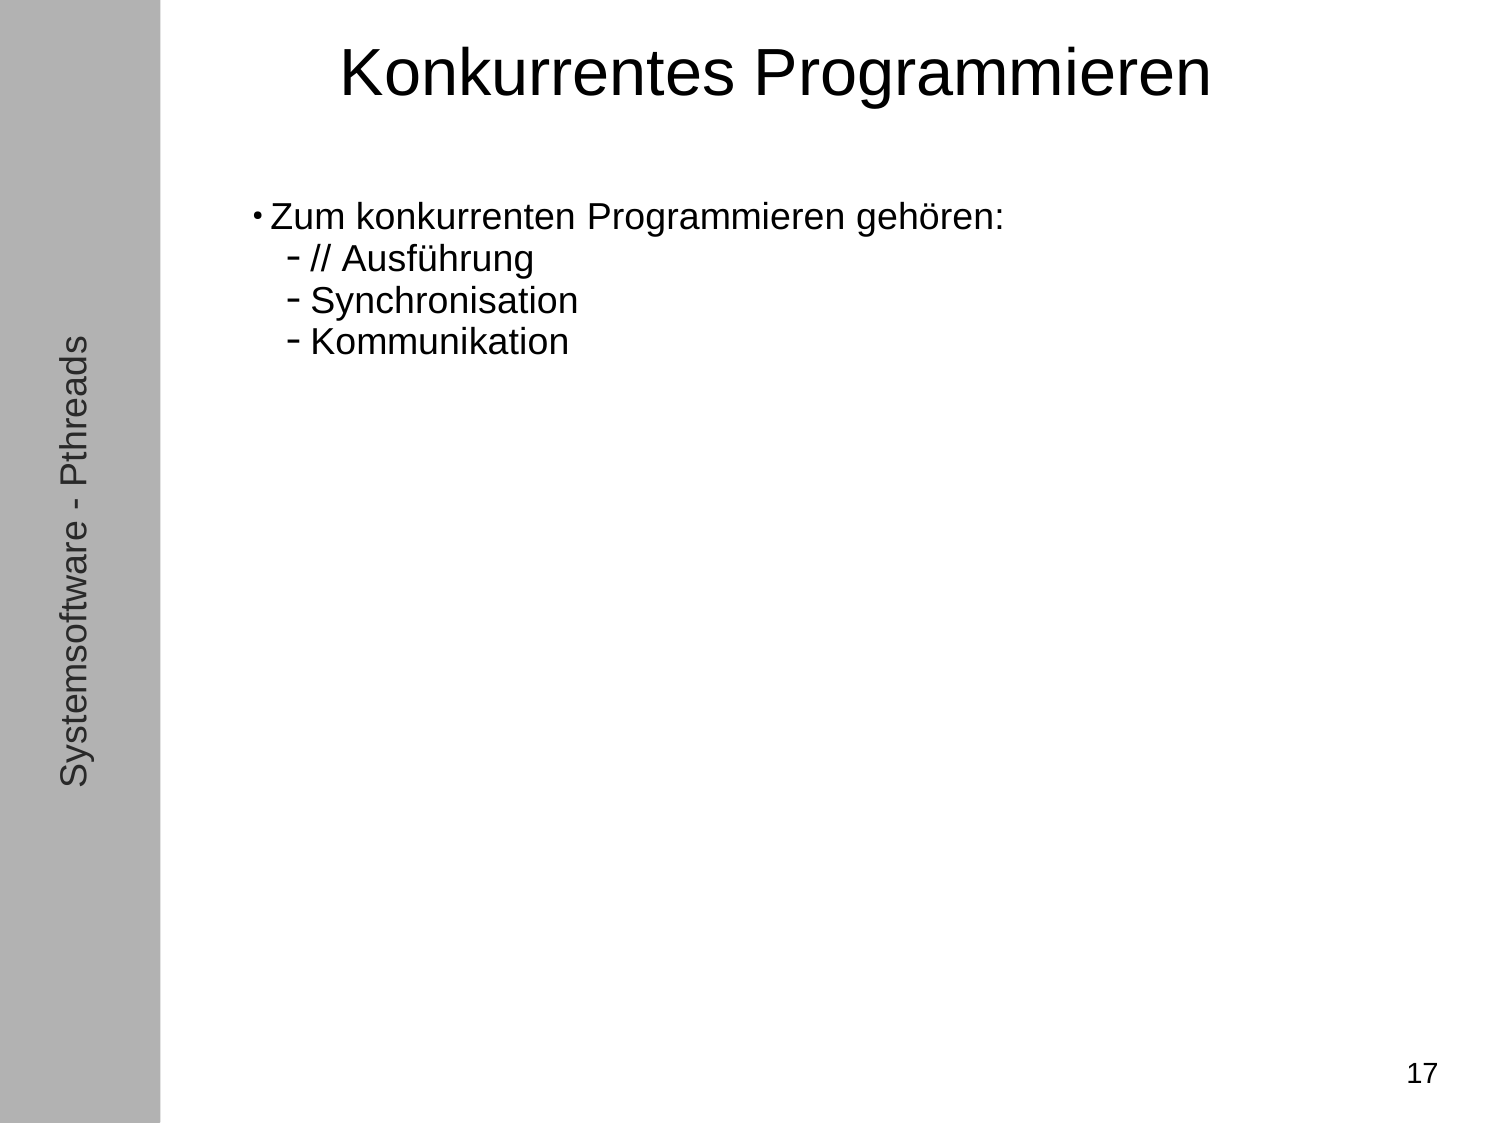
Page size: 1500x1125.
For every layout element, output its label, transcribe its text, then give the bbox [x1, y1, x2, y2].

text_box [0, 0, 160, 1123]
text_box Systemsoftware - Pthreads [47, 1, 121, 1124]
text_box Zum konkurrenten Programmieren gehören: // Ausführung Synchronisation Kommunikation [237, 187, 1448, 918]
text_box Konkurrentes Programmieren [266, 27, 1286, 123]
text_box <number> [1406, 1057, 1500, 1106]
